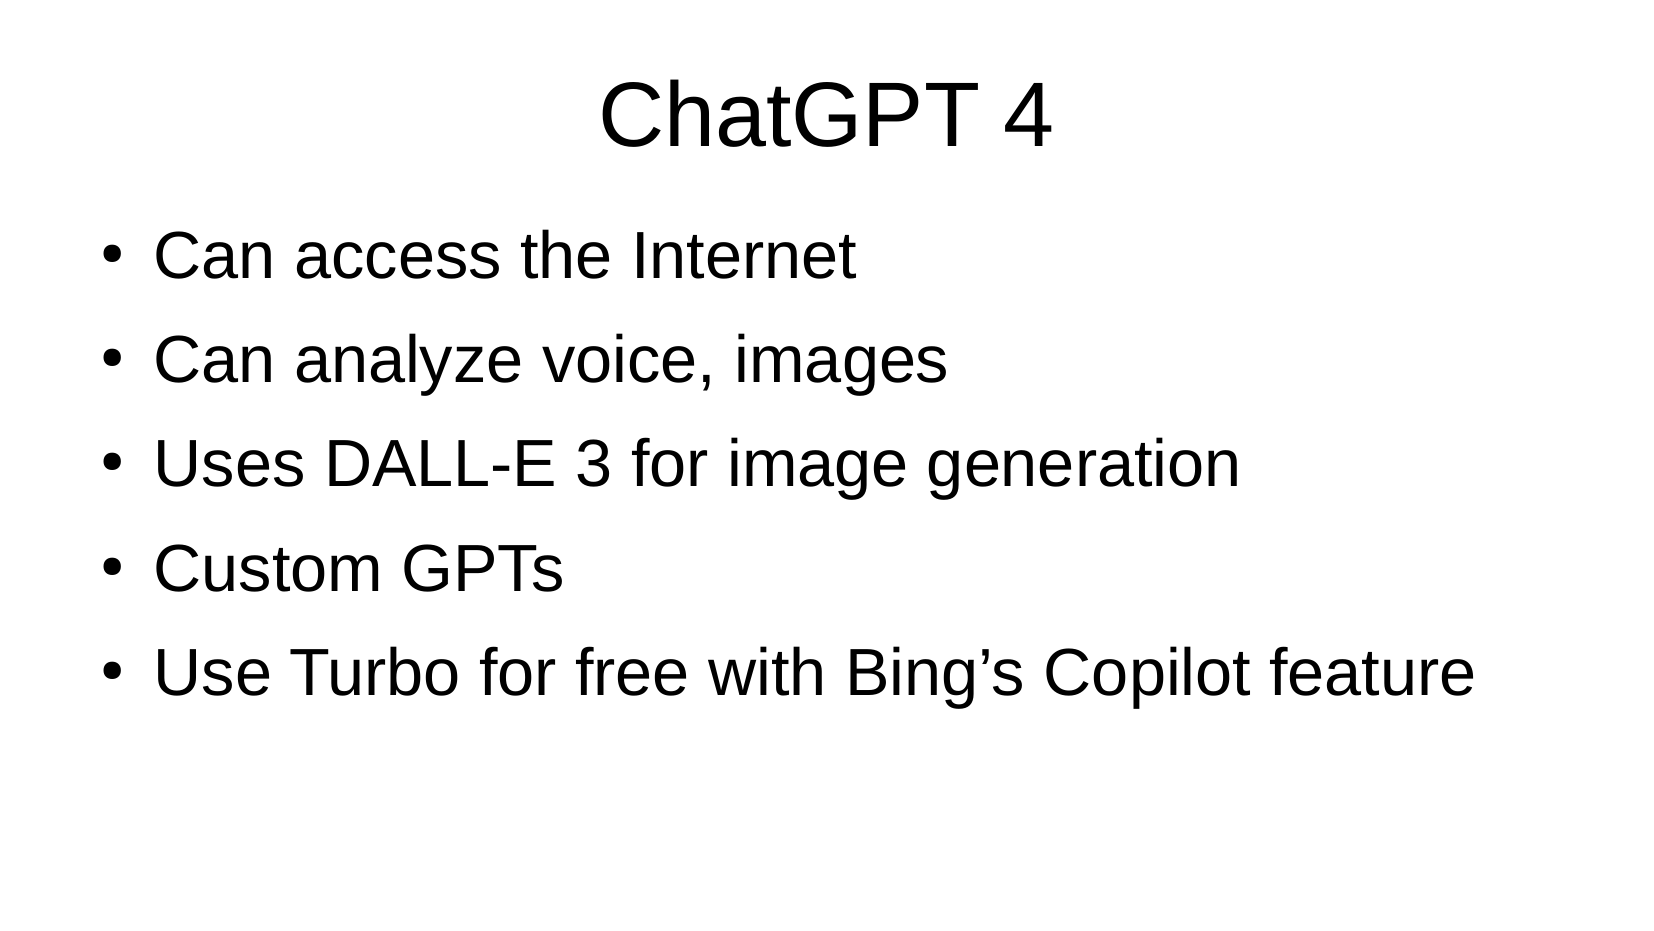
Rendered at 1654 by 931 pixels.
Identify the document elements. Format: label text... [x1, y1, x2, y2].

list Can access the Internet Can analyze voice, images Uses DALL-E 3 for image generation Custom GPTs Use Turbo for free with Bing’s Copilot feature [82, 217, 1571, 758]
title ChatGPT 4 [82, 37, 1571, 193]
